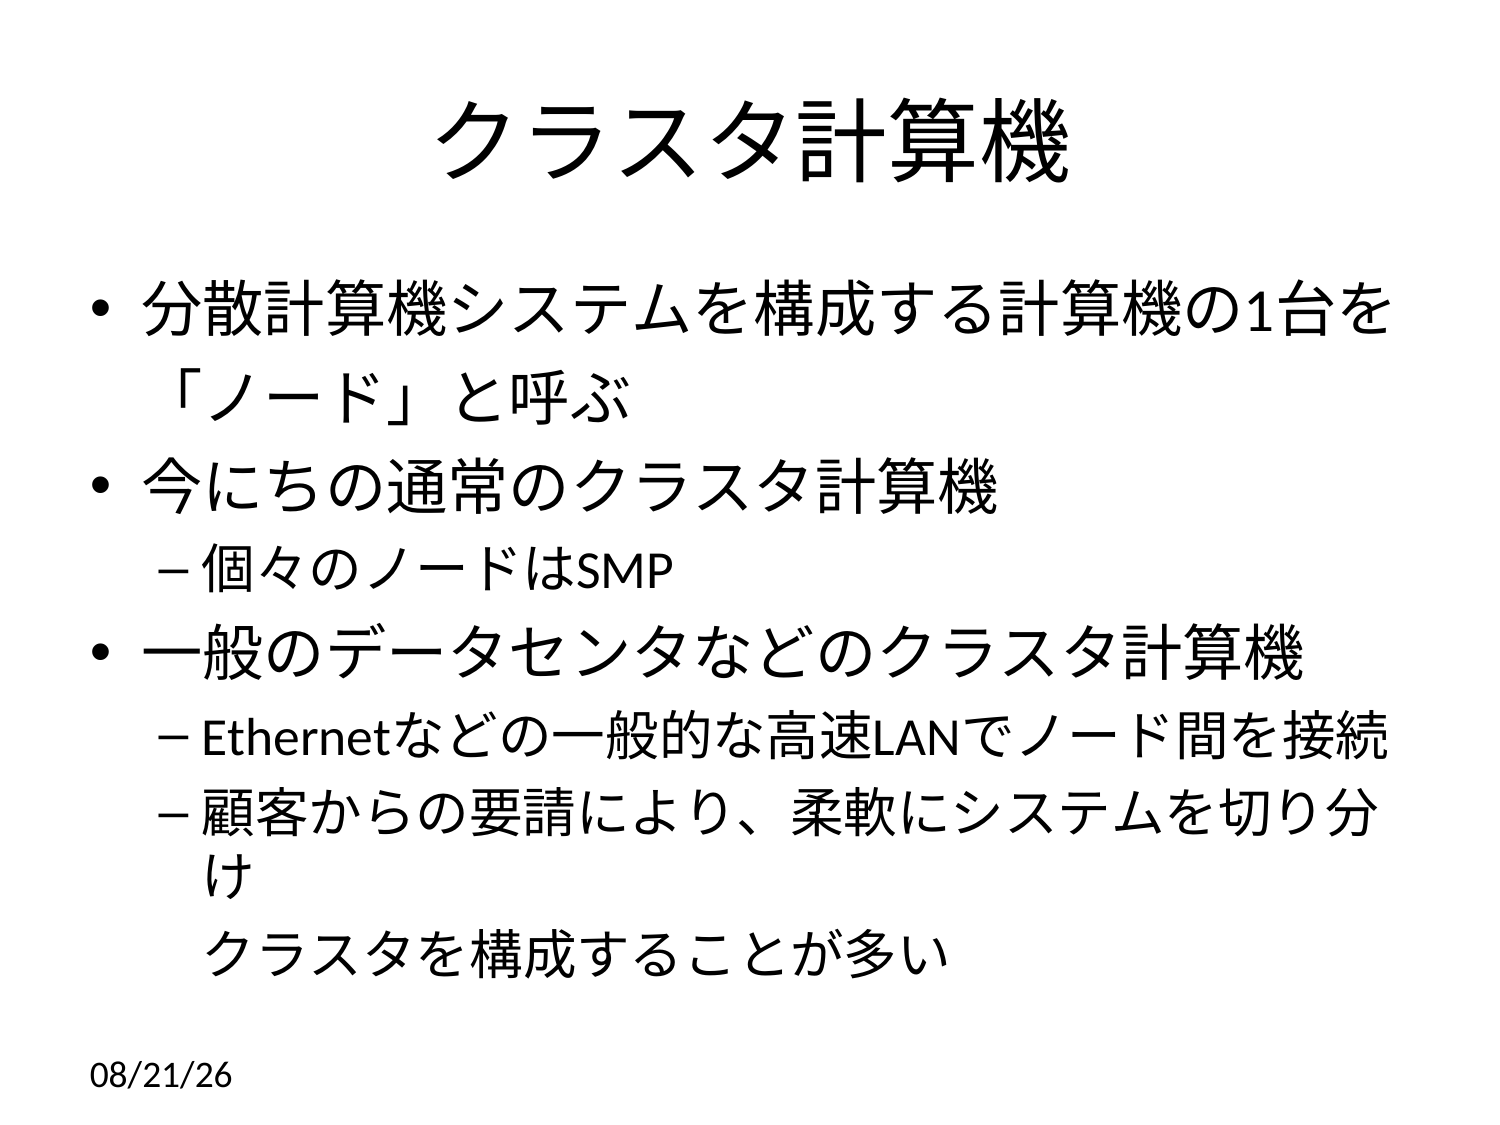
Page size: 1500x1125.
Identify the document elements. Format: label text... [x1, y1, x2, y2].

list 分散計算機システムを構成する計算機の1台を 「ノード」と呼ぶ 今にちの通常のクラスタ計算機 個々のノードはSMP 一般のデータセンタなどのクラスタ計算機 Ethernetなどの一般的な高速LANでノード間を接続 顧客からの要請により、柔軟にシステムを切り分け クラスタを構成することが多い [75, 262, 1426, 1006]
title クラスタ計算機 [75, 21, 1426, 257]
